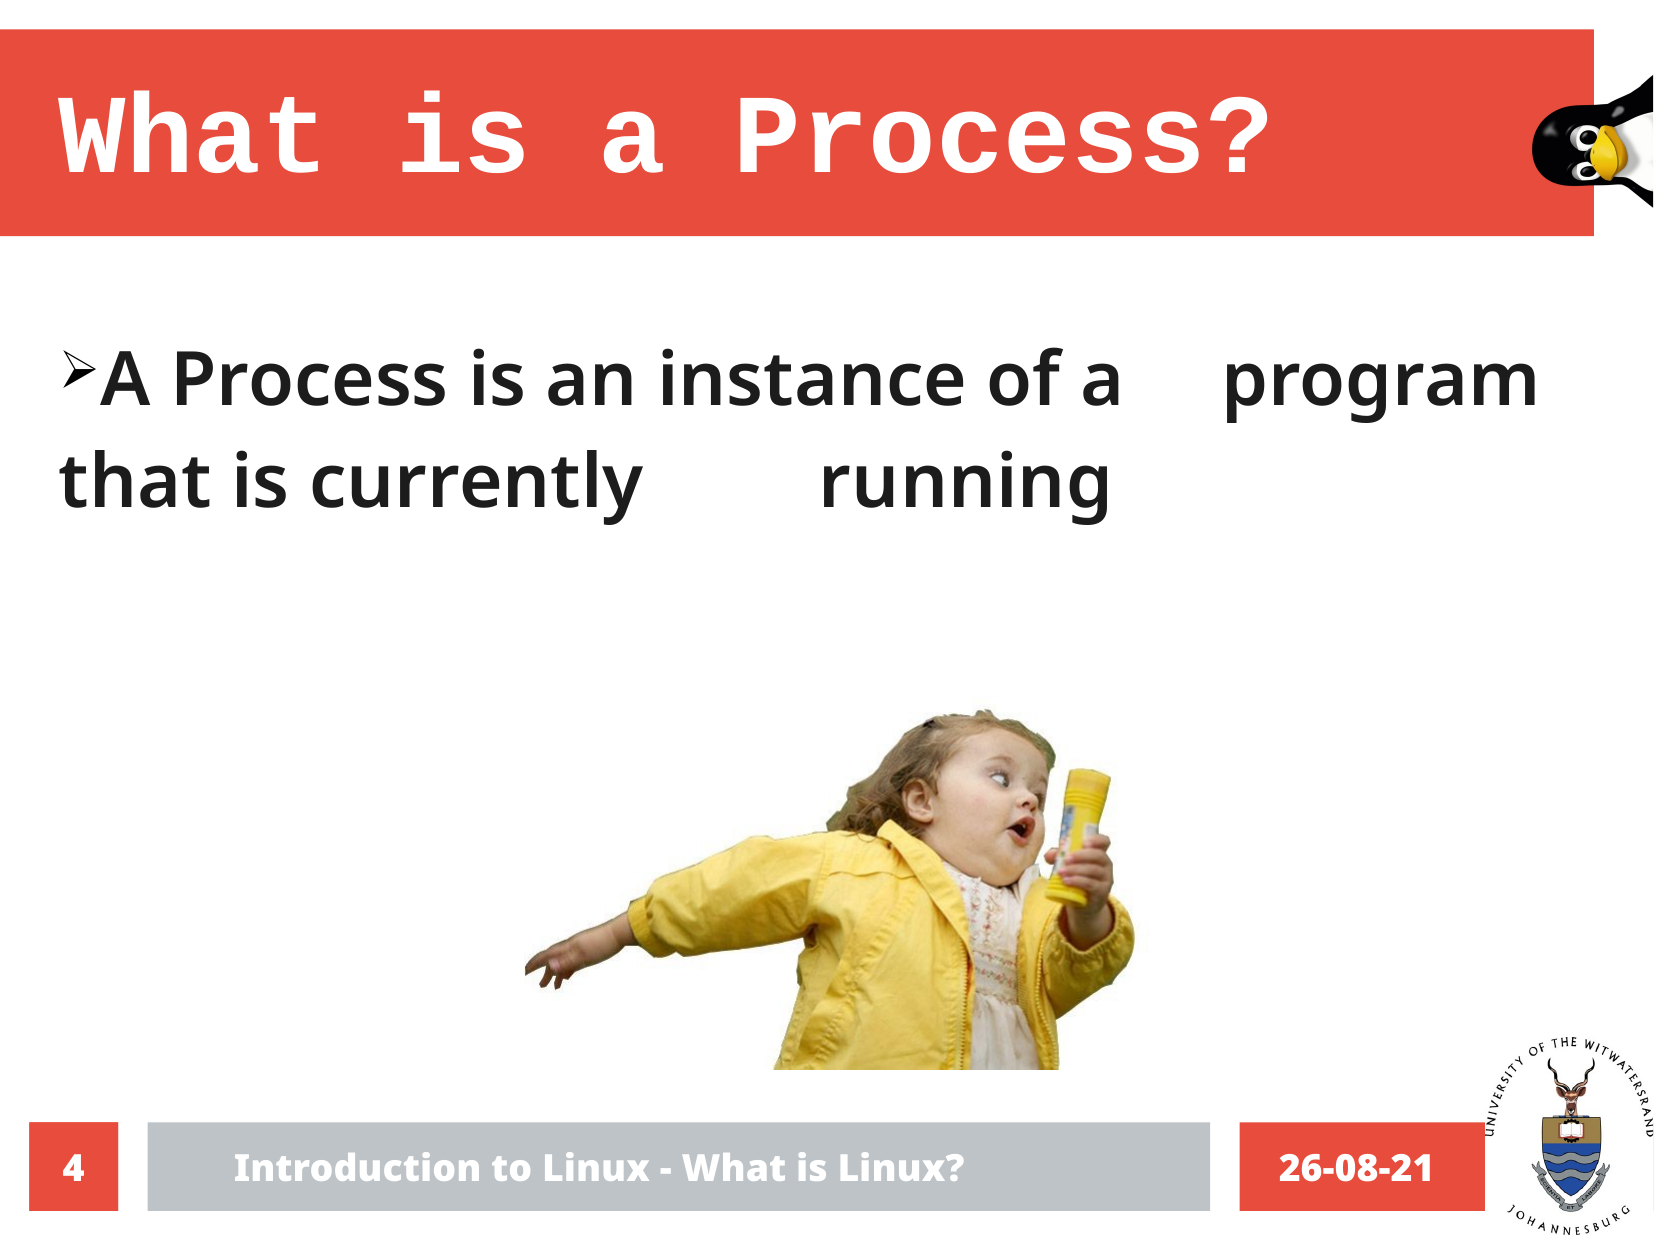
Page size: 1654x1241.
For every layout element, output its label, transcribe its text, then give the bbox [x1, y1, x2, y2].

picture [1515, 24, 1654, 276]
picture [1485, 1037, 1654, 1235]
picture [524, 536, 1325, 1070]
list A Process is an instance of a program that is currently running [58, 324, 1565, 1093]
title What is a Process? [58, 59, 1594, 207]
